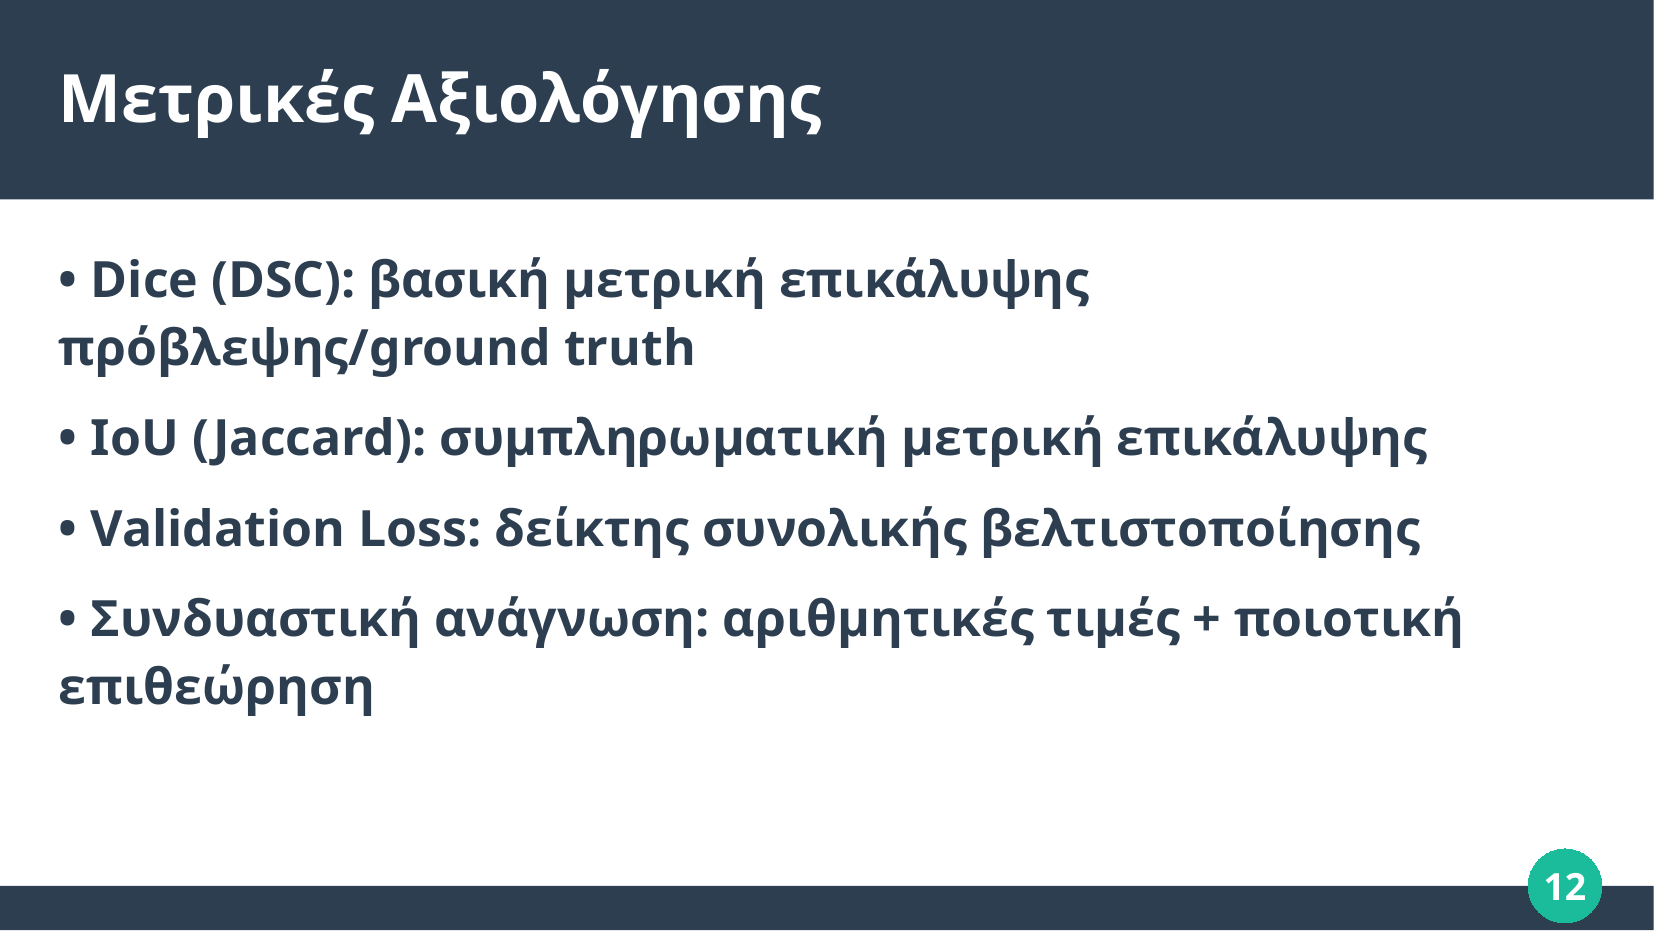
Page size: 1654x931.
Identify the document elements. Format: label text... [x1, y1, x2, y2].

title Μετρικές Αξιολόγησης [59, 37, 1595, 156]
list • Dice (DSC): βασική μετρική επικάλυψης πρόβλεψης/ground truth • IoU (Jaccard): συμπληρωματική μετρική επικάλυψης • Validation Loss: δείκτης συνολικής βελτιστοποίησης • Συνδυαστική ανάγνωση: αριθμητικές τιμές + ποιοτική επιθεώρηση [59, 243, 1595, 864]
